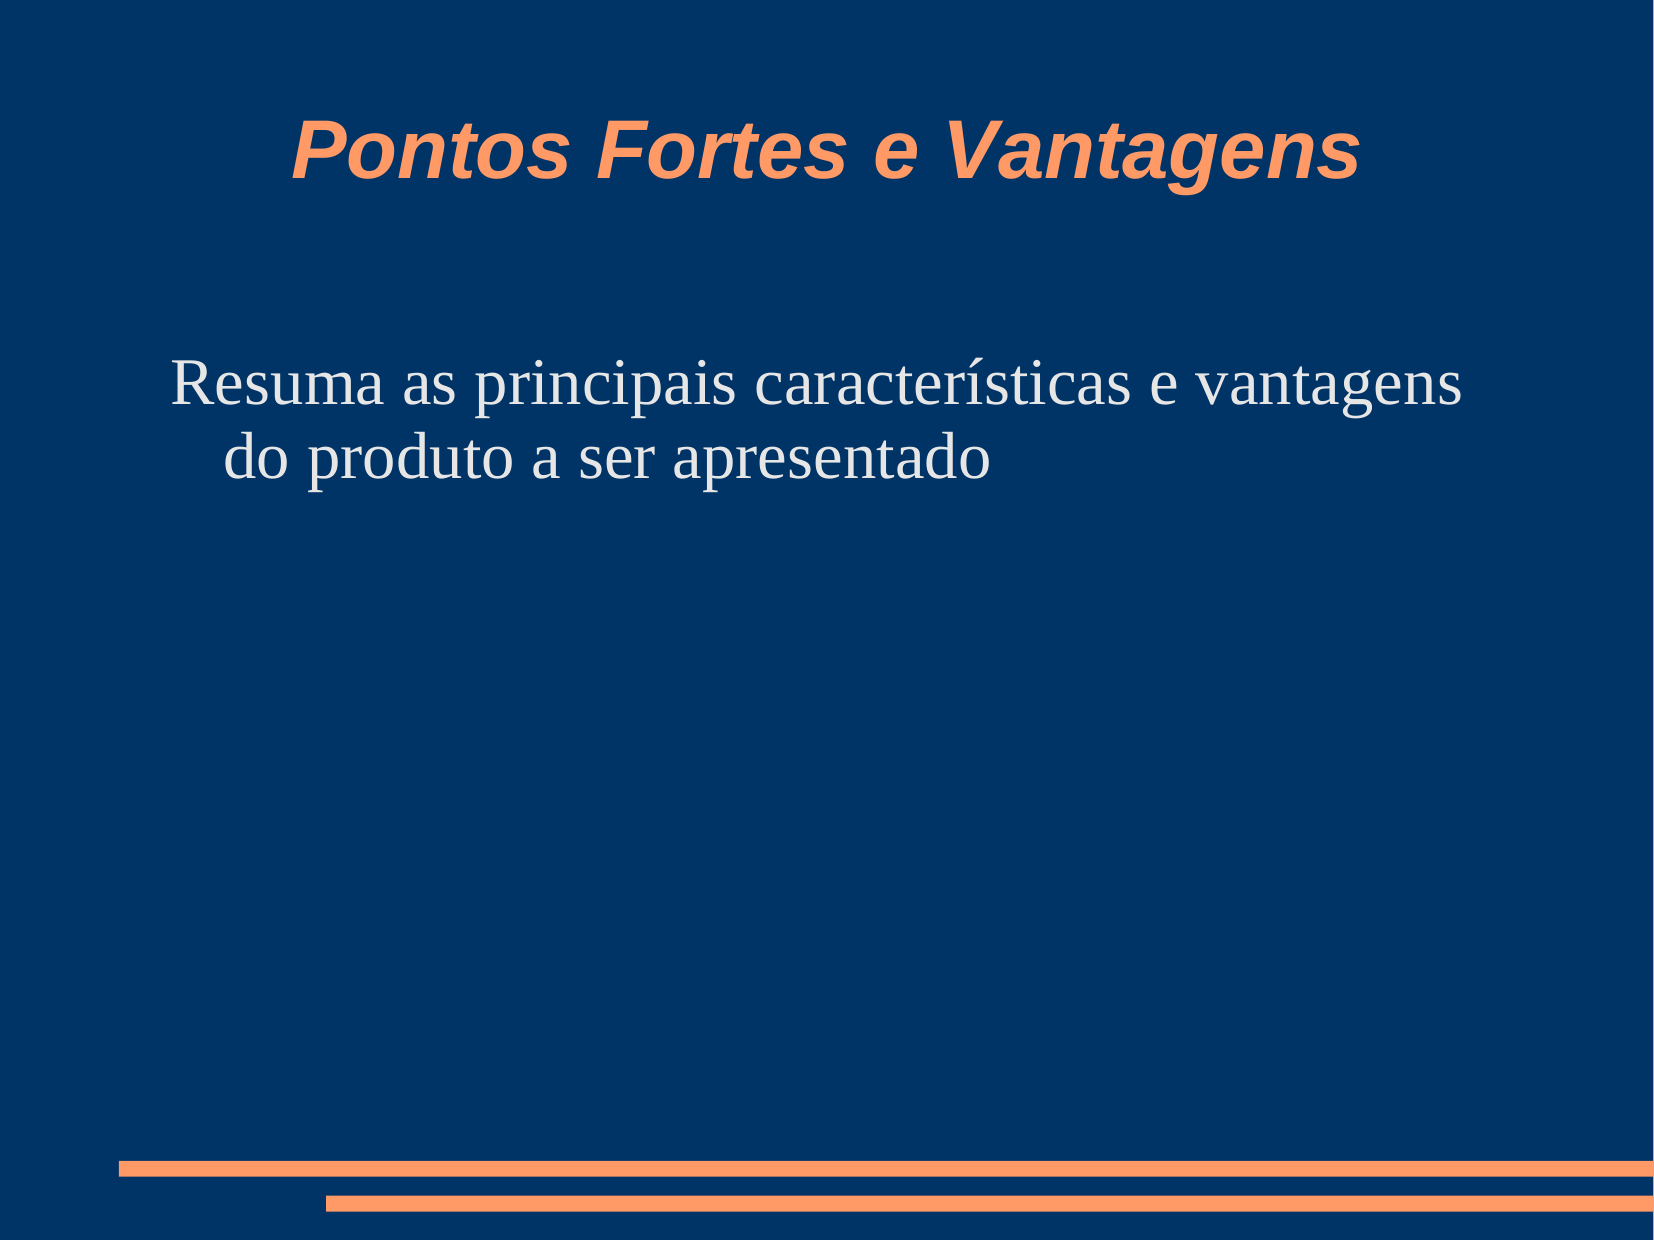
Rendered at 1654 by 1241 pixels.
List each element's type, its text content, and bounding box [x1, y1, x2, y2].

title Pontos Fortes e Vantagens [121, 46, 1534, 254]
list Resuma as principais características e vantagens do produto a ser apresentado [152, 344, 1534, 1127]
